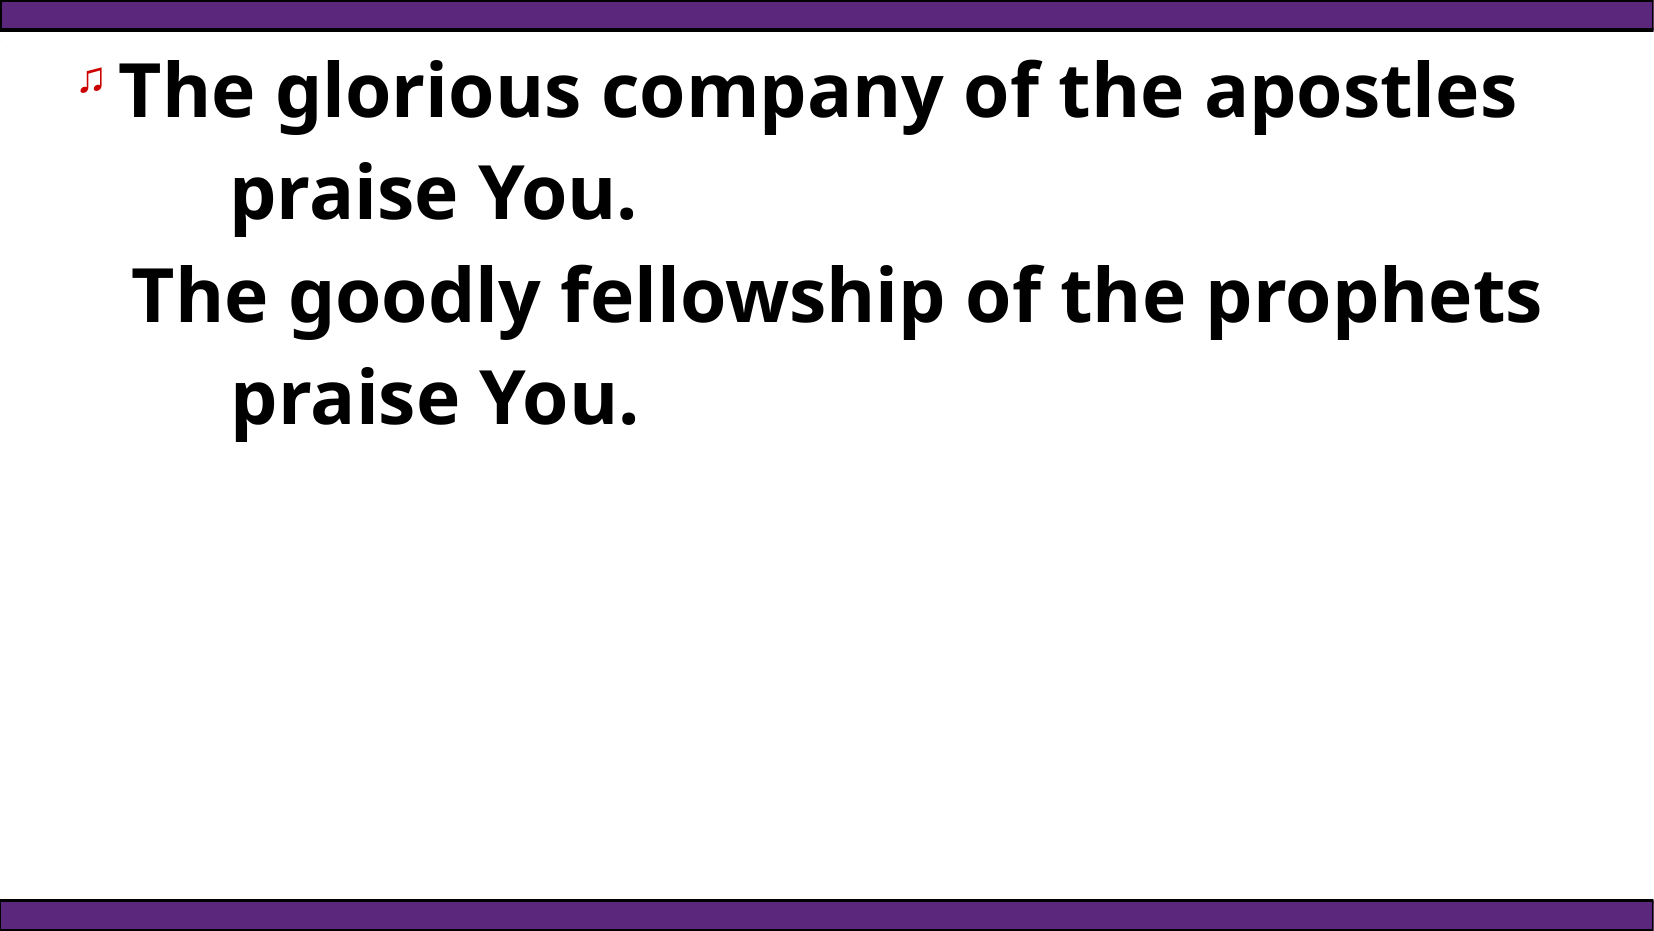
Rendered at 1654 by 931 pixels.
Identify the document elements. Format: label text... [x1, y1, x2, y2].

text_box ♫ The glorious company of the apostles praise You. The goodly fellowship of the prophets praise You. [60, 30, 1577, 445]
picture [0, 31, 1654, 900]
text_box [0, 900, 1654, 931]
text_box [0, 0, 1654, 31]
